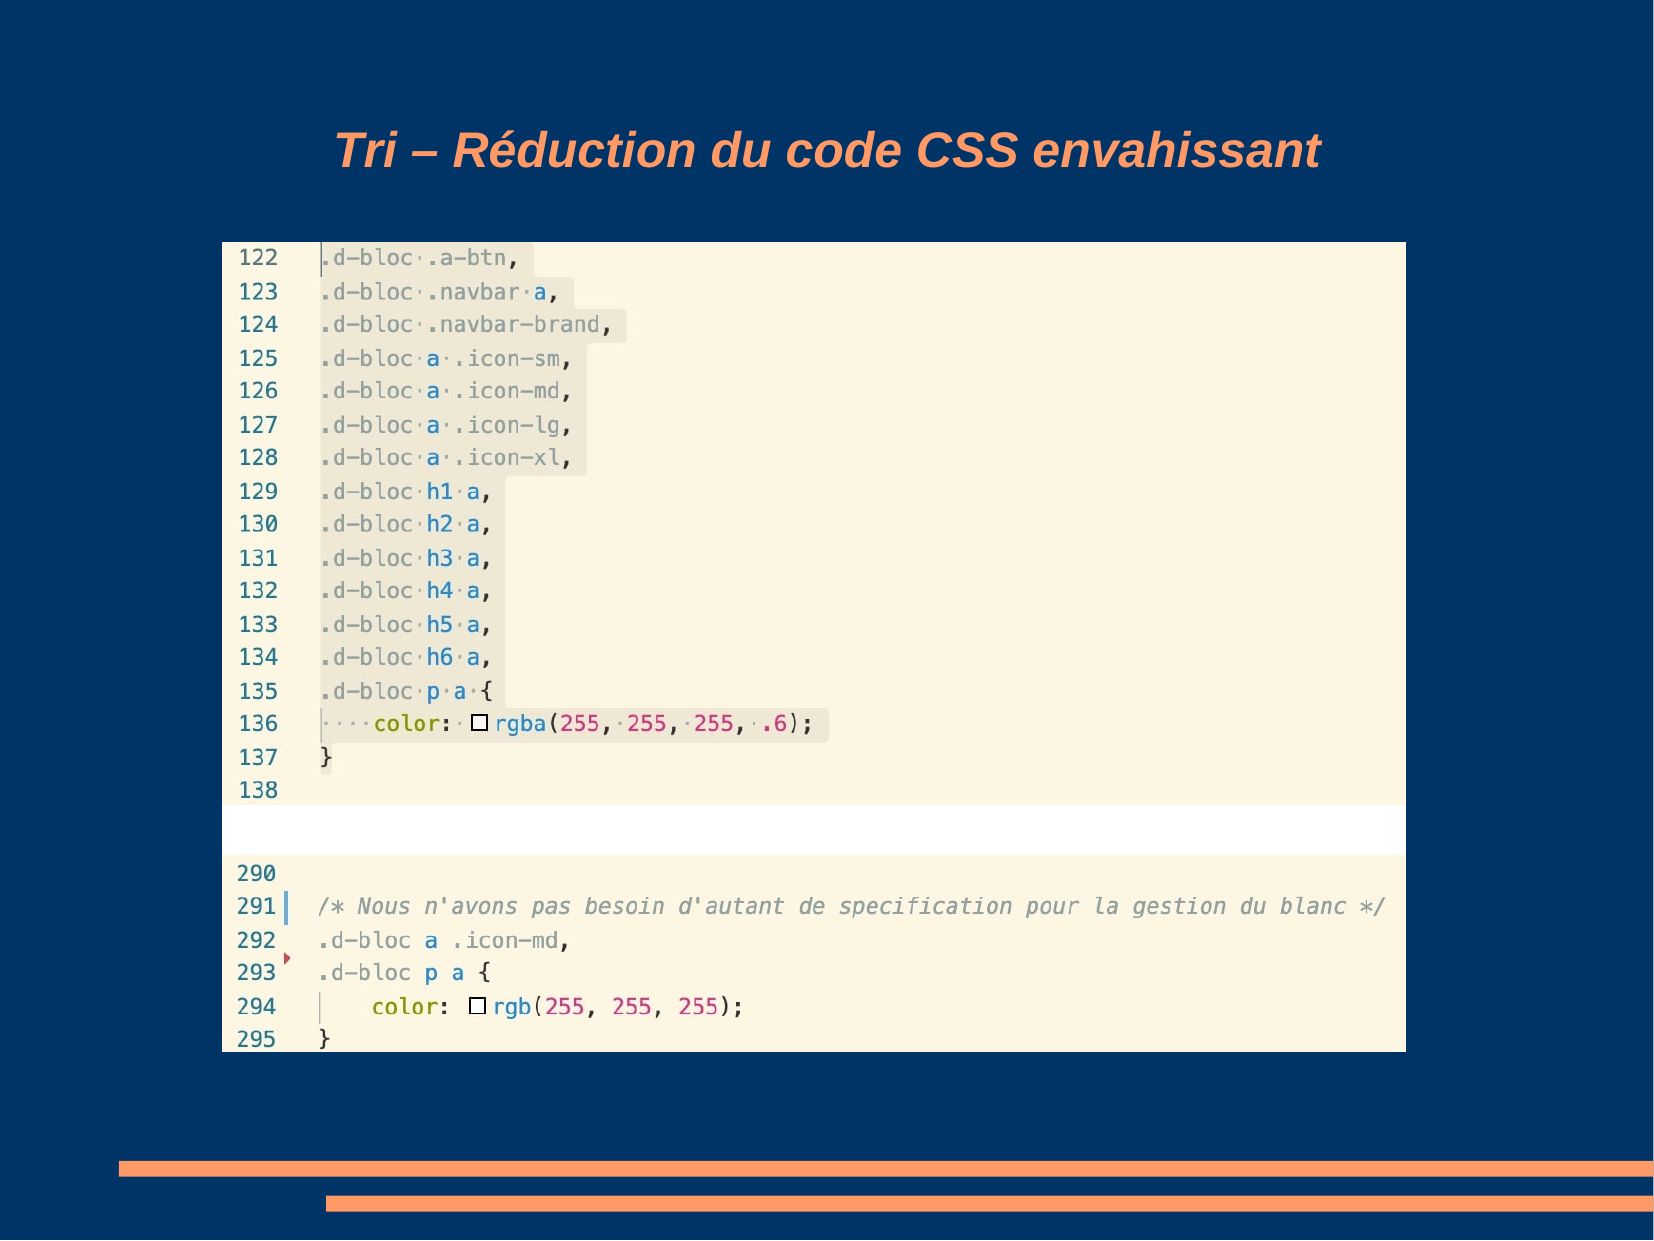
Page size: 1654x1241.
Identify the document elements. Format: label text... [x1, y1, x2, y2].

picture [222, 242, 1406, 1053]
title Tri – Réduction du code CSS envahissant [121, 46, 1534, 254]
